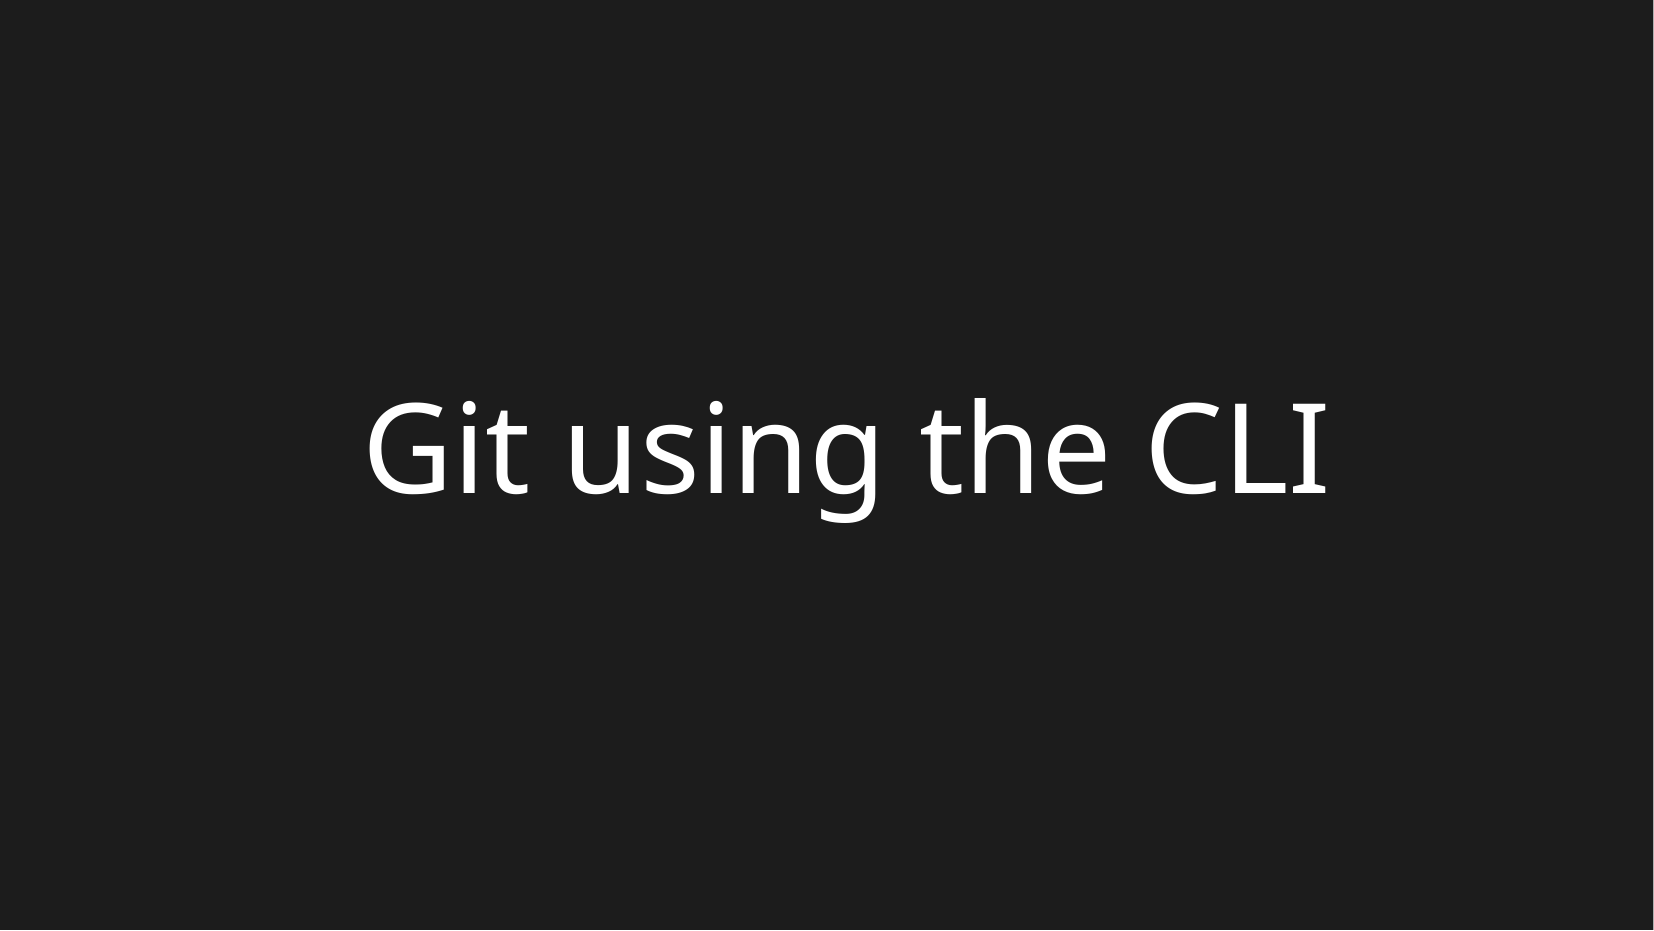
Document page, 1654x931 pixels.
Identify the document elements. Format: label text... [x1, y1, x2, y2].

title Git using the CLI [253, 35, 1441, 856]
